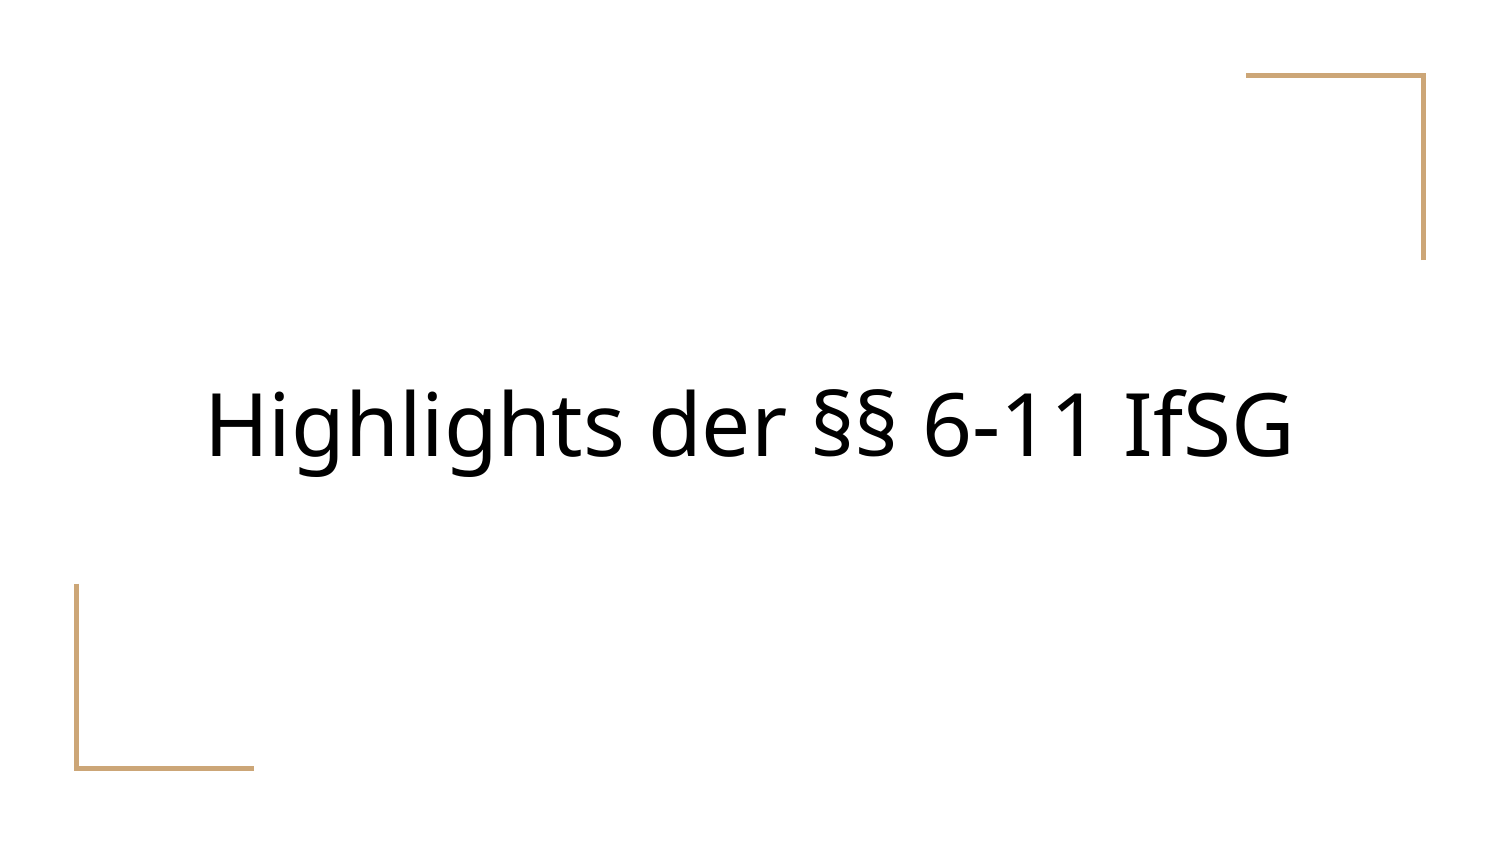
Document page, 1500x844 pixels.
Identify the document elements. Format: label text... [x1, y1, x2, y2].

title Highlights der §§ 6-11 IfSG [126, 296, 1374, 548]
